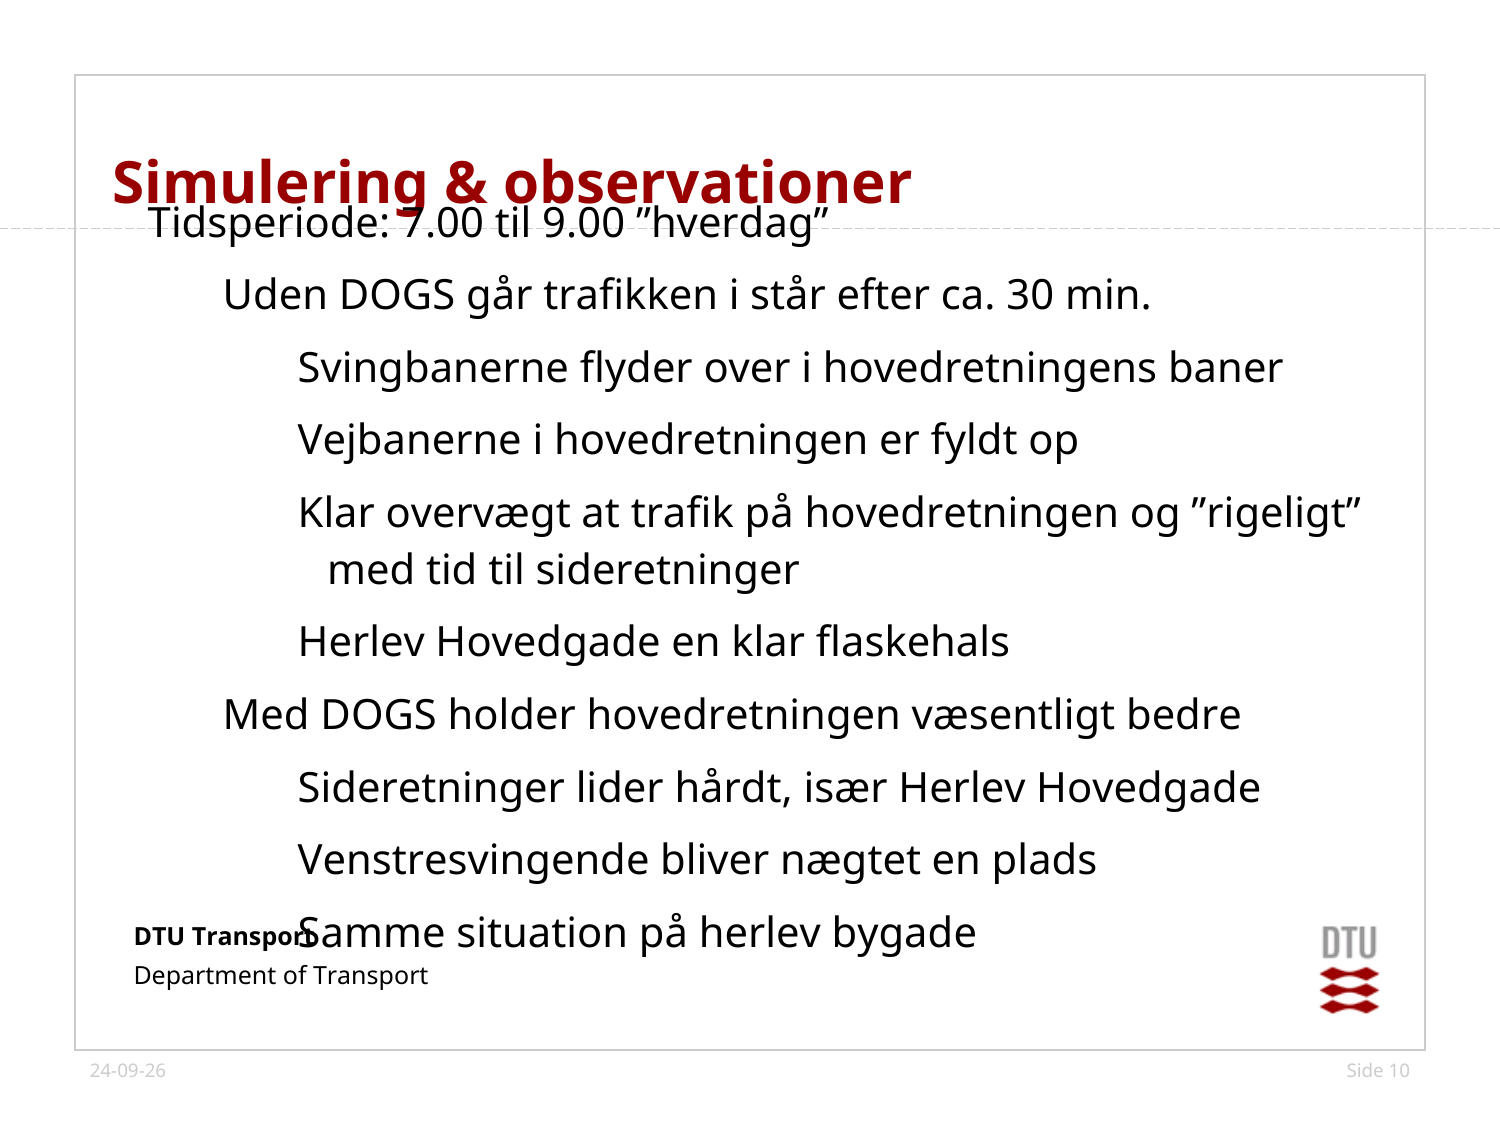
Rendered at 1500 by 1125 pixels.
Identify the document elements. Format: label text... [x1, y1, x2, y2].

title Simulering & observationer [112, 132, 1401, 231]
subtitle Tidsperiode: 7.00 til 9.00 ”hverdag” Uden DOGS går trafikken i står efter ca. 30 min. Svingbanerne flyder over i hovedretningens baner Vejbanerne i hovedretningen er fyldt op Klar overvægt at trafik på hovedretningen og ”rigeligt” med tid til sideretninger Herlev Hovedgade en klar flaskehals Med DOGS holder hovedretningen væsentligt bedre Sideretninger lider hårdt, især Herlev Hovedgade Venstresvingende bliver nægtet en plads Samme situation på herlev bygade [147, 236, 1388, 916]
picture [1297, 892, 1418, 1034]
